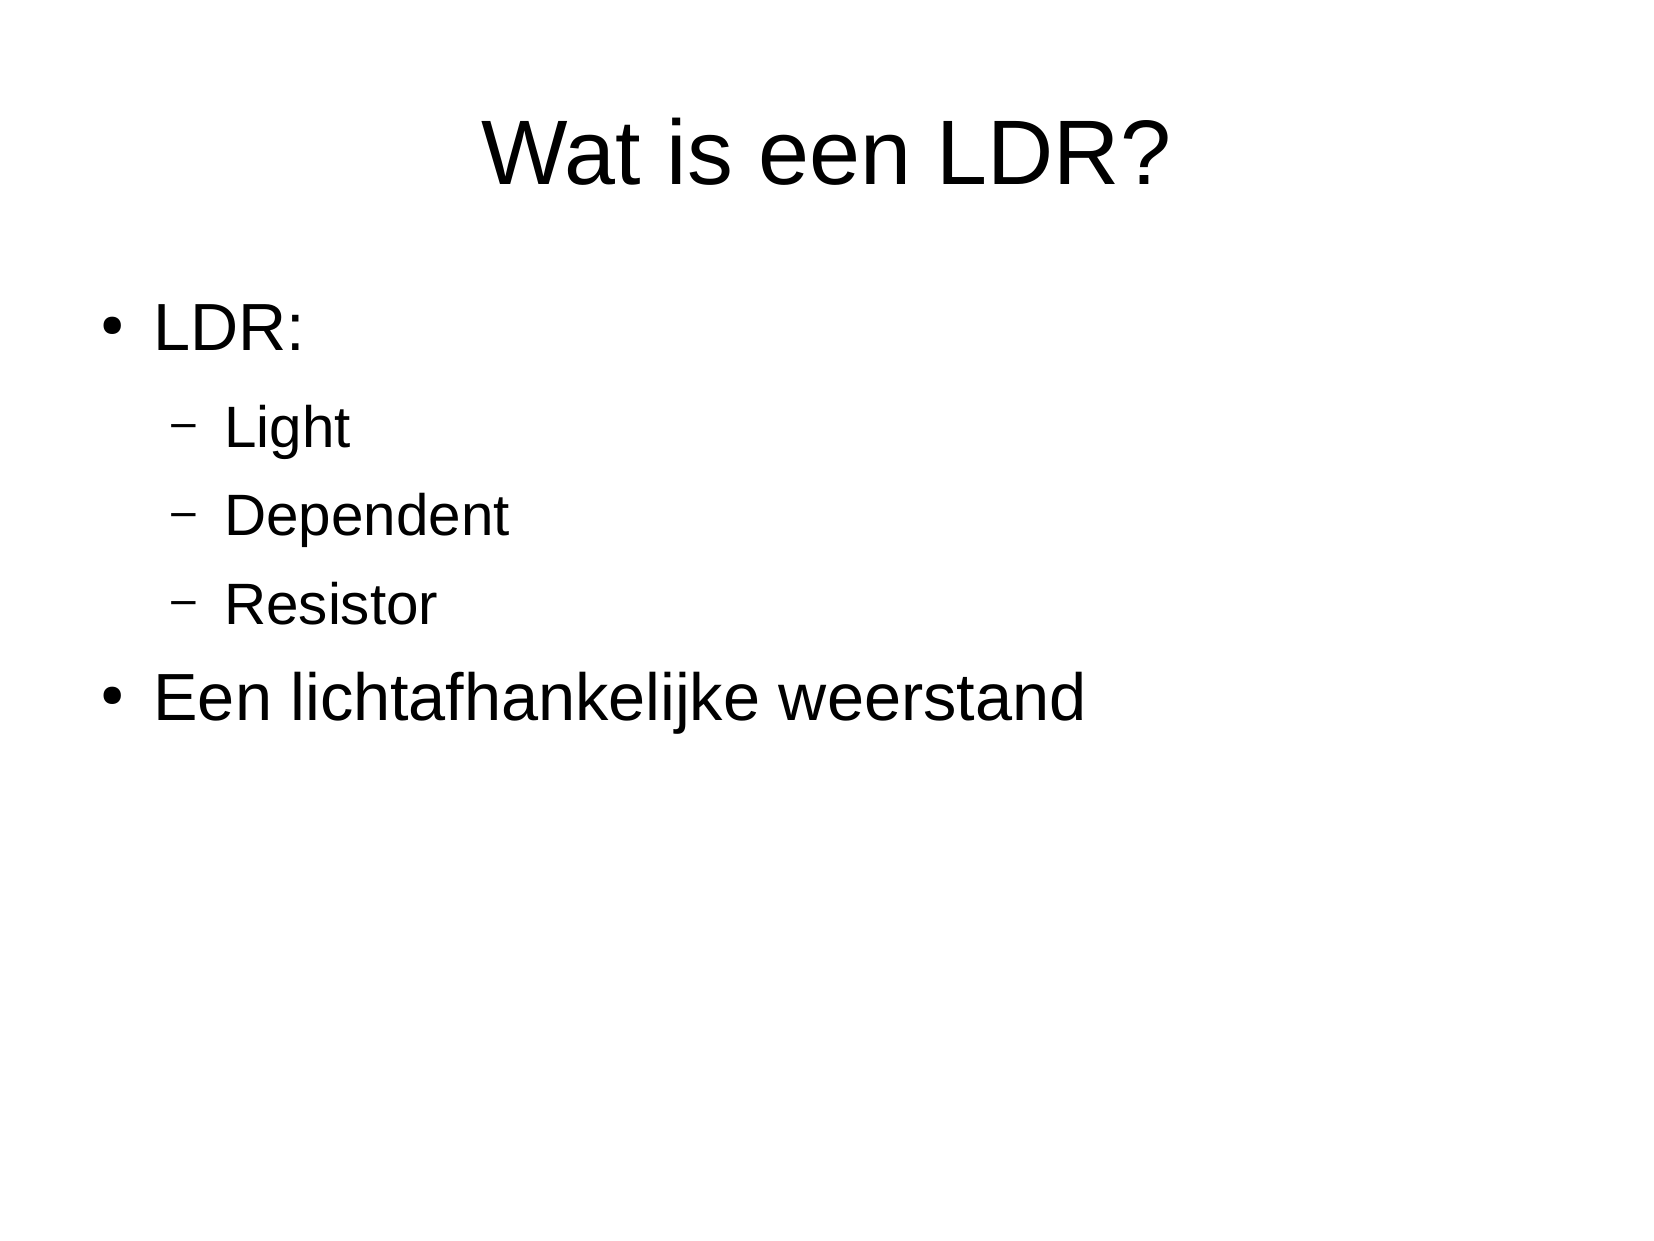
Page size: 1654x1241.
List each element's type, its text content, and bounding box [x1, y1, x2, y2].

title Wat is een LDR? [82, 49, 1571, 257]
list LDR: Light Dependent Resistor Een lichtafhankelijke weerstand [82, 290, 1571, 1010]
